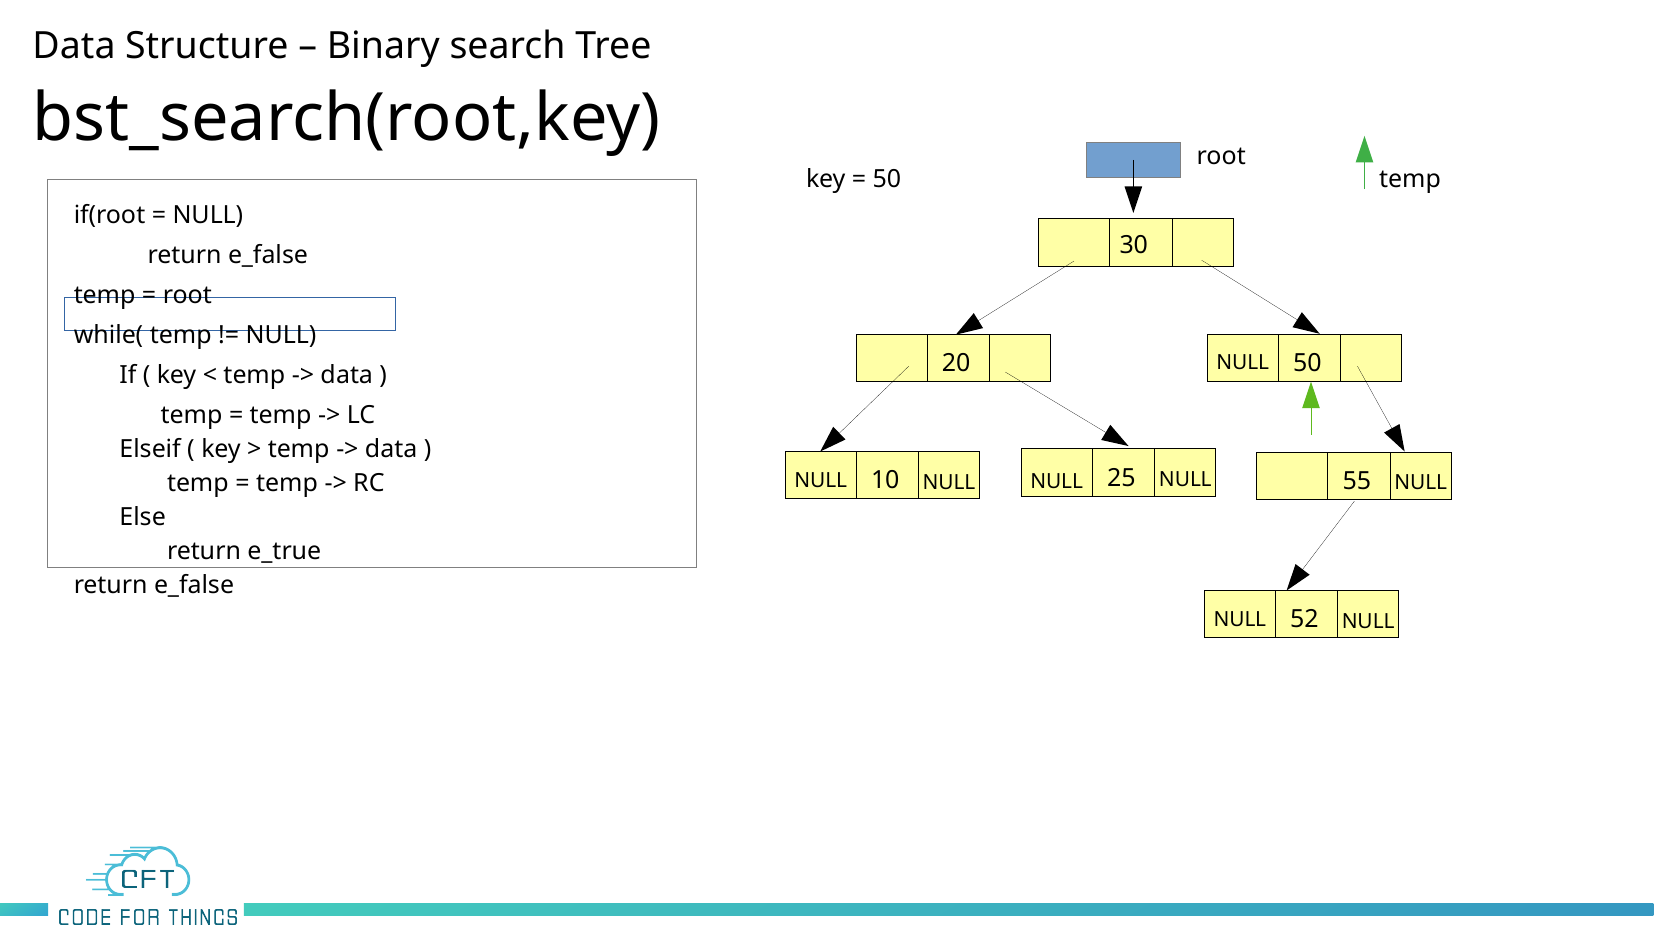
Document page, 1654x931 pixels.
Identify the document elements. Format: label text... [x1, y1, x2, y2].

text_box [1207, 334, 1278, 340]
text_box 10 [856, 454, 918, 499]
text_box [919, 451, 980, 459]
text_box [1086, 142, 1181, 178]
text_box 25 [1092, 451, 1155, 497]
picture [59, 846, 237, 925]
text_box 50 [1278, 337, 1341, 382]
text_box temp [1364, 153, 1460, 198]
text_box [1110, 218, 1172, 267]
text_box NULL [779, 457, 863, 497]
text_box [1391, 452, 1452, 460]
text_box NULL [1015, 458, 1100, 498]
text_box [990, 334, 1051, 382]
text_box [1341, 334, 1402, 382]
text_box [1256, 452, 1327, 500]
text_box [1038, 218, 1109, 267]
text_box [1155, 448, 1216, 456]
text_box [785, 451, 856, 457]
text_box [1021, 448, 1092, 458]
text_box 30 [1104, 219, 1167, 264]
text_box NULL [1327, 598, 1411, 638]
text_box NULL [1144, 456, 1228, 496]
text_box root [1181, 130, 1262, 175]
text_box [1338, 590, 1399, 598]
text_box NULL [1198, 596, 1283, 636]
text_box 20 [927, 337, 989, 382]
text_box [1204, 590, 1275, 596]
text_box NULL [908, 459, 992, 499]
title Data Structure – Binary search Tree bst_search(root,key) [32, 12, 1184, 166]
text_box NULL [1201, 340, 1286, 380]
text_box key = 50 [791, 153, 945, 198]
text_box if(root = NULL) return e_false temp = root while( temp != NULL) If ( key < temp -> data ) temp = temp -> LC Elseif ( key > temp -> data ) temp = temp -> RC Else return e_true return e_false [59, 189, 556, 556]
text_box [47, 179, 697, 568]
text_box [1173, 218, 1234, 267]
text_box 55 [1327, 455, 1390, 500]
text_box 52 [1275, 593, 1338, 638]
text_box [856, 334, 927, 382]
text_box NULL [1379, 460, 1464, 500]
